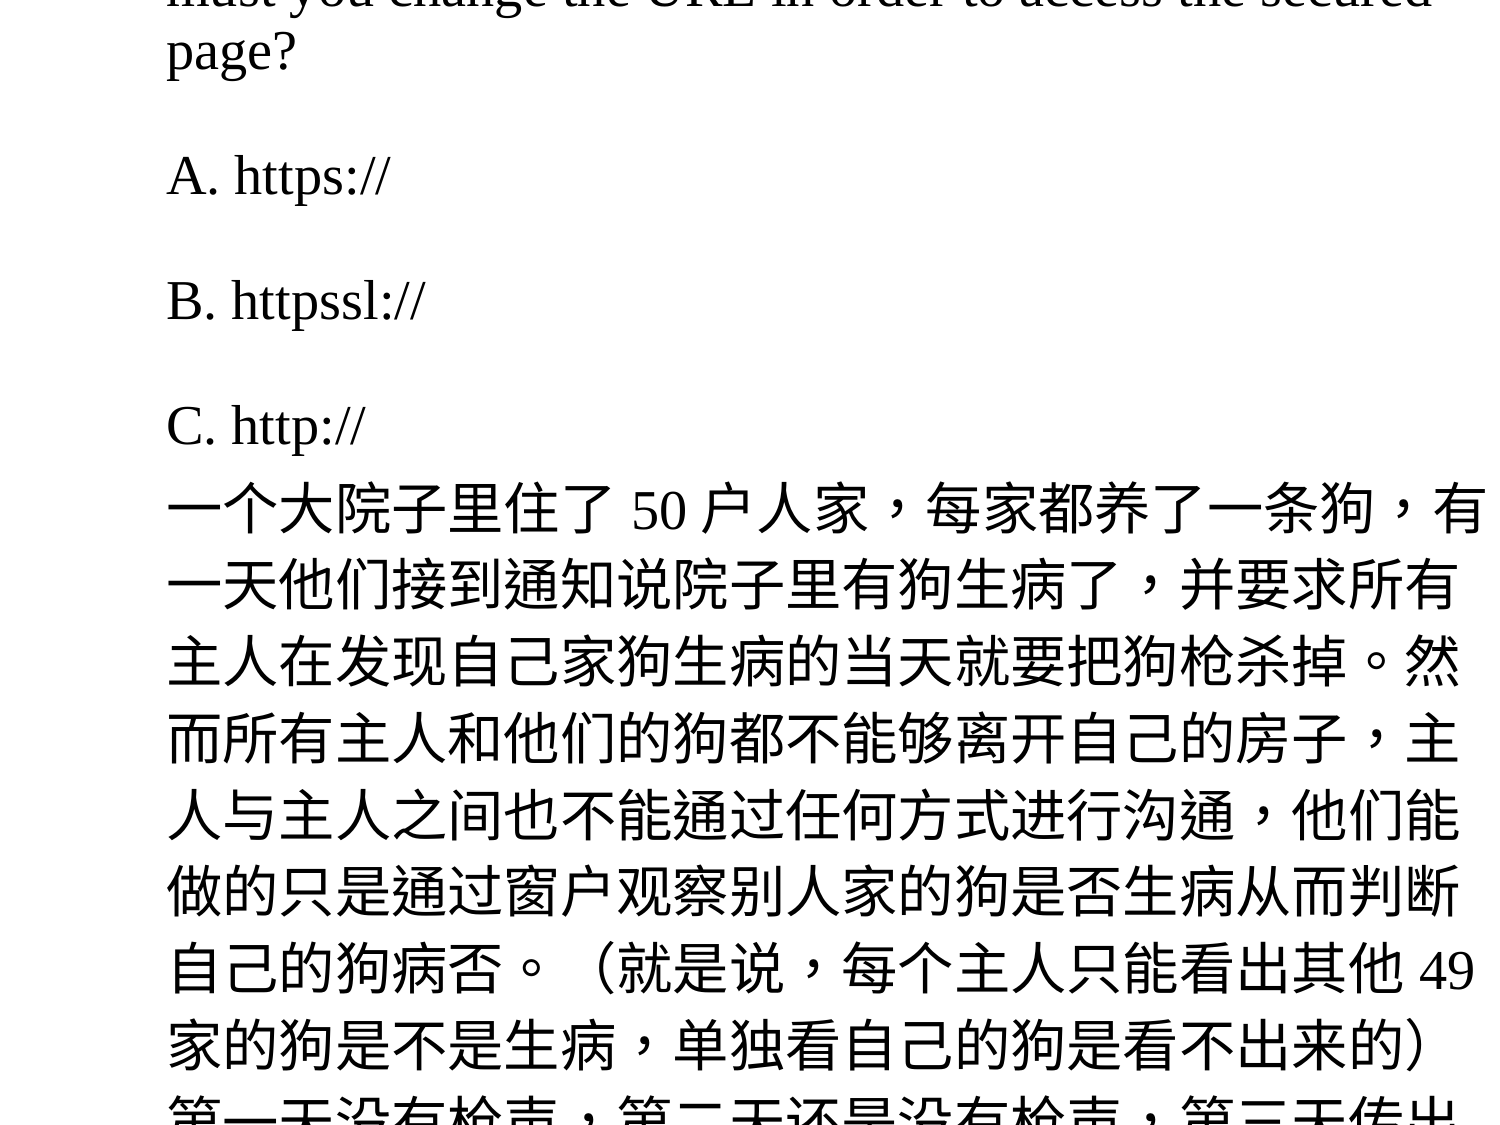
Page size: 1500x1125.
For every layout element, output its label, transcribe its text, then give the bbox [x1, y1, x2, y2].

text_box If you secure the access to a web page using SSL how must you change the URL in order to access the secured page? A. https:// B. httpssl:// C. http:// 一个大院子里住了50户人家，每家都养了一条狗，有一天他们接到通知说院子里有狗生病了，并要求所有主人在发现自己家狗生病的当天就要把狗枪杀掉。然而所有主人和他们的狗都不能够离开自己的房子，主人与主人之间也不能通过任何方式进行沟通，他们能做的只是通过窗户观察别人家的狗是否生病从而判断自己的狗病否。（就是说，每个主人只能看出其他49家的狗是不是生病，单独看自己的狗是看不出来的） 第一天没有枪声，第二天还是没有枪声，第三天传出一阵枪声，问有多少条狗被枪杀。 [151, 0, 1500, 1125]
